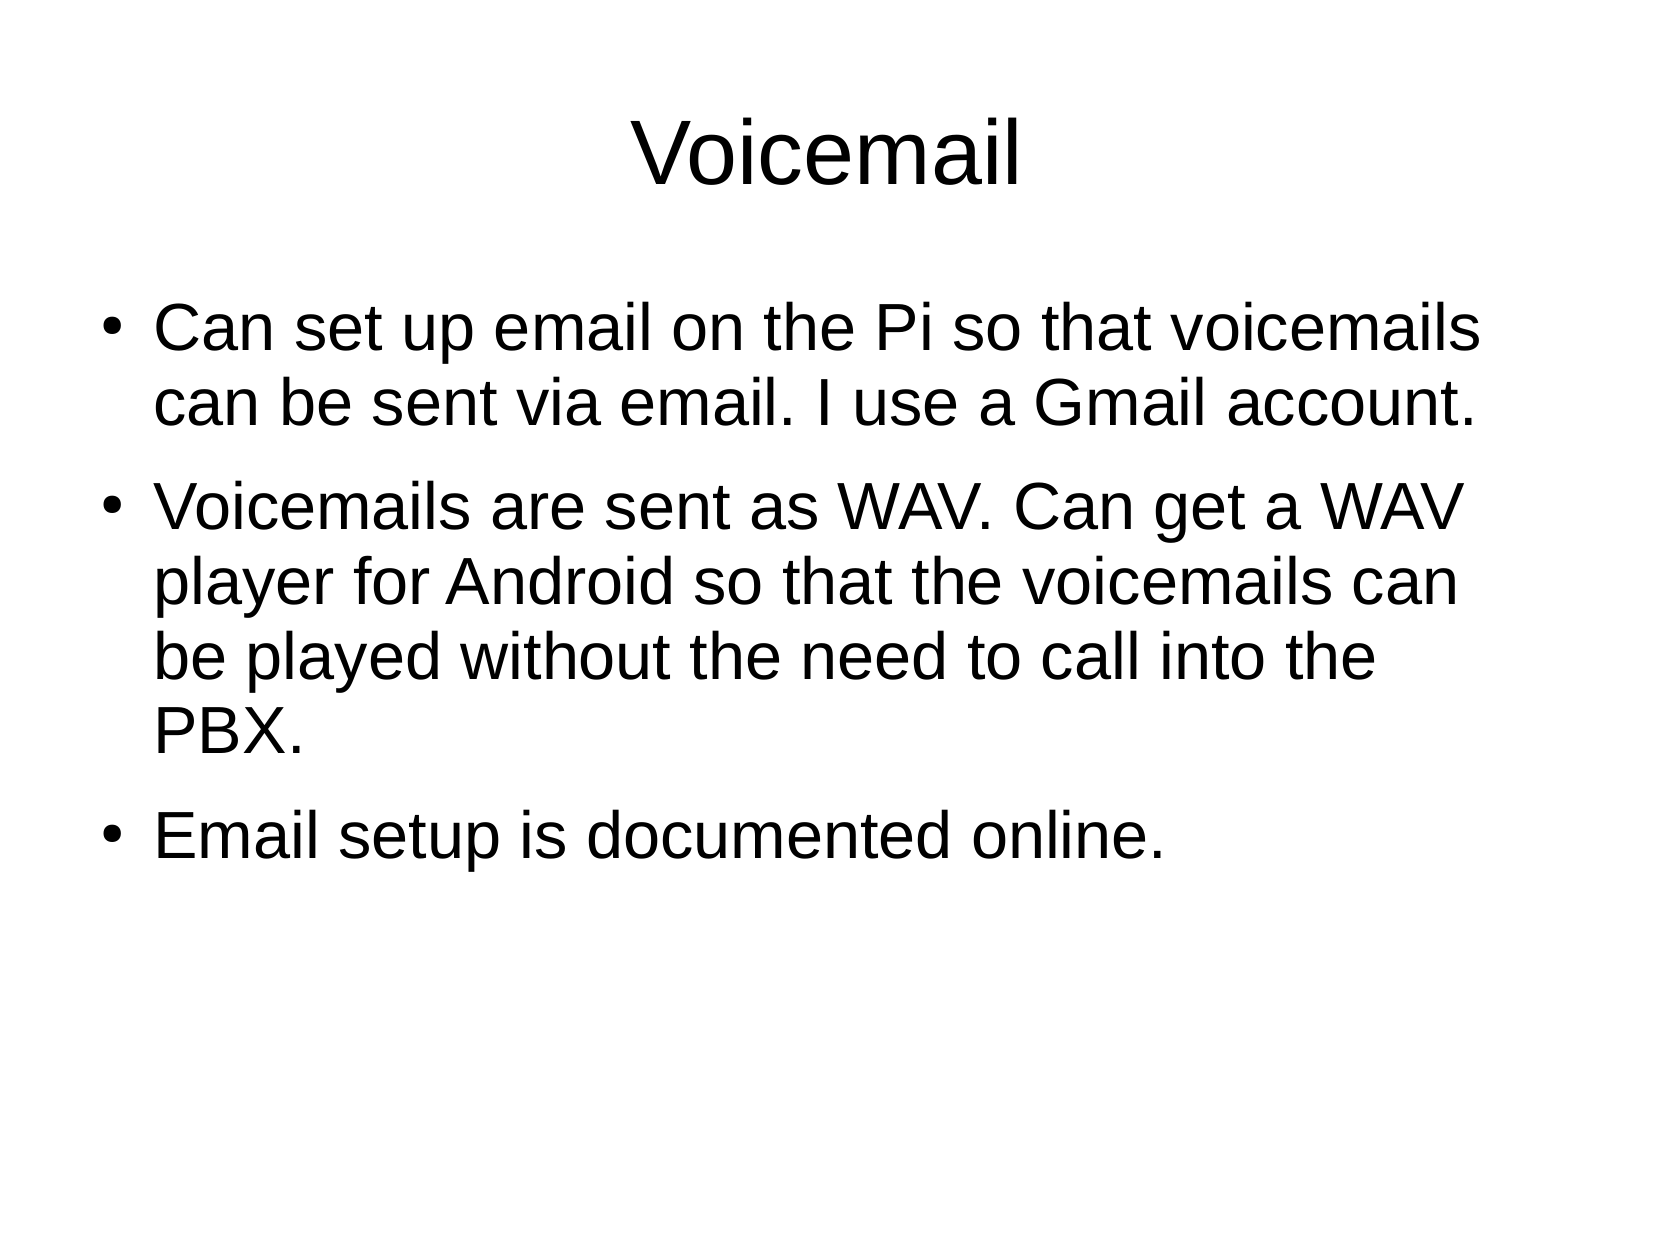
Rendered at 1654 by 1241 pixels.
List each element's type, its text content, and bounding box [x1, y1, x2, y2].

list Can set up email on the Pi so that voicemails can be sent via email. I use a Gmail account. Voicemails are sent as WAV. Can get a WAV player for Android so that the voicemails can be played without the need to call into the PBX. Email setup is documented online. [82, 290, 1538, 1010]
title Voicemail [82, 49, 1571, 257]
